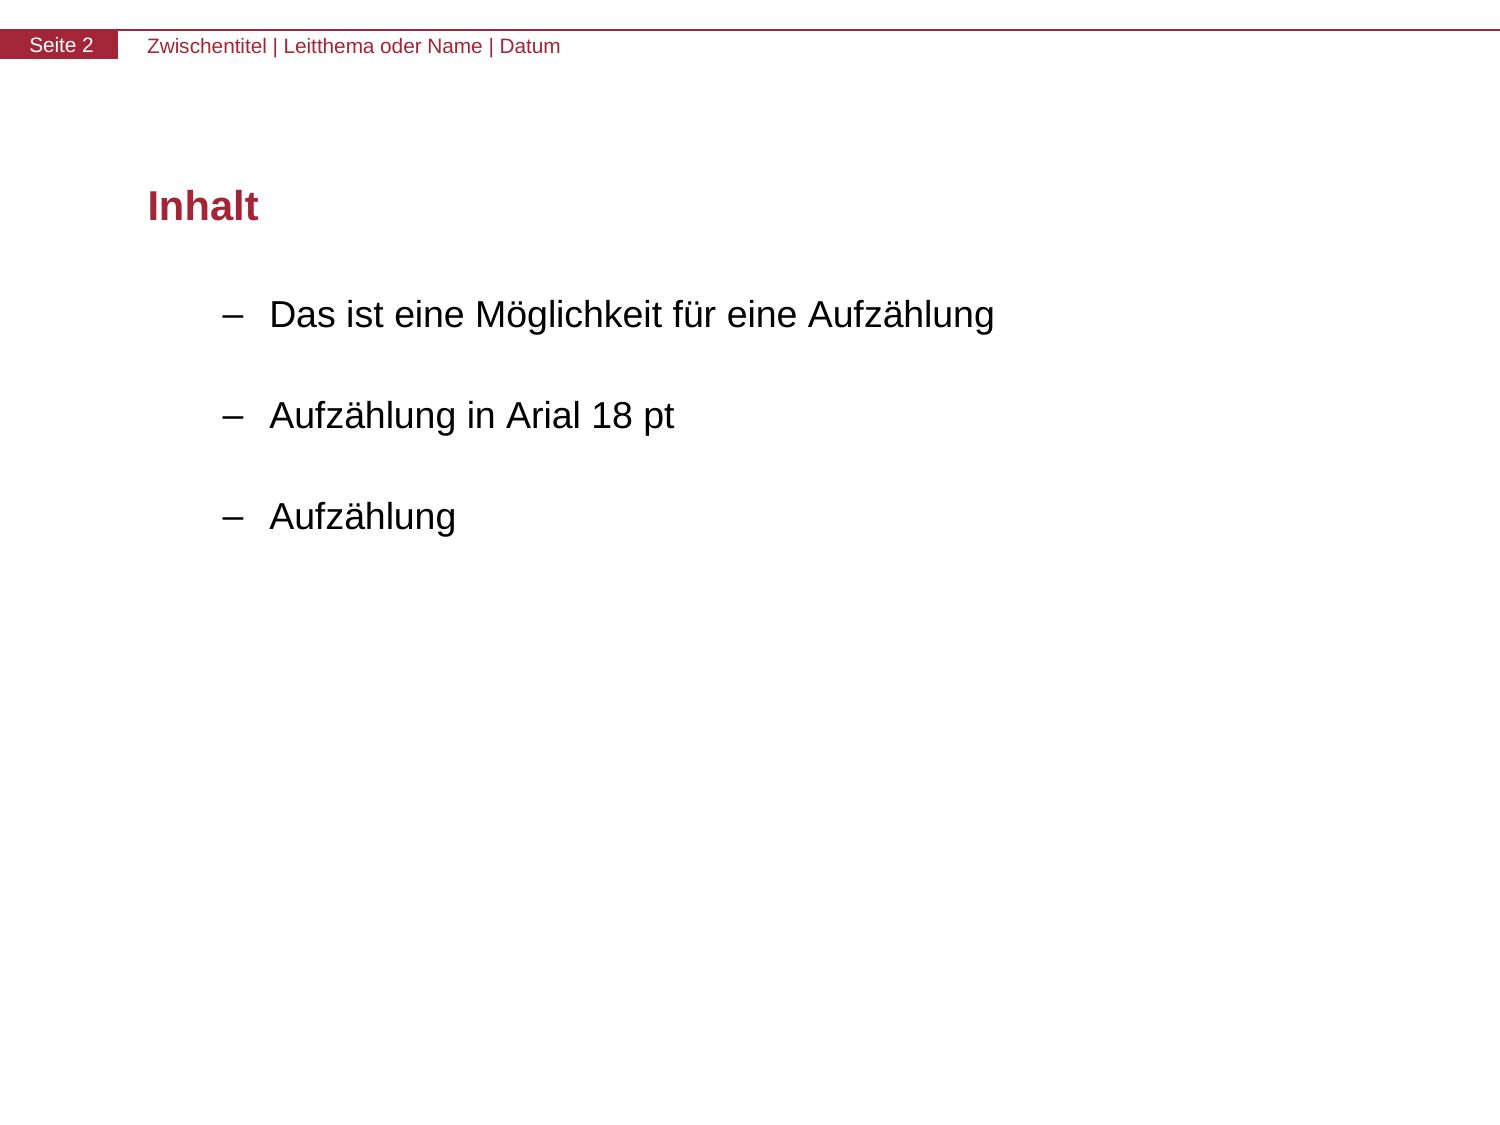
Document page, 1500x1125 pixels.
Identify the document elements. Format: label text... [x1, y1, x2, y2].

list Das ist eine Möglichkeit für eine Aufzählung Aufzählung in Arial 18 pt Aufzählung [132, 287, 1371, 888]
title Inhalt [132, 149, 1413, 258]
